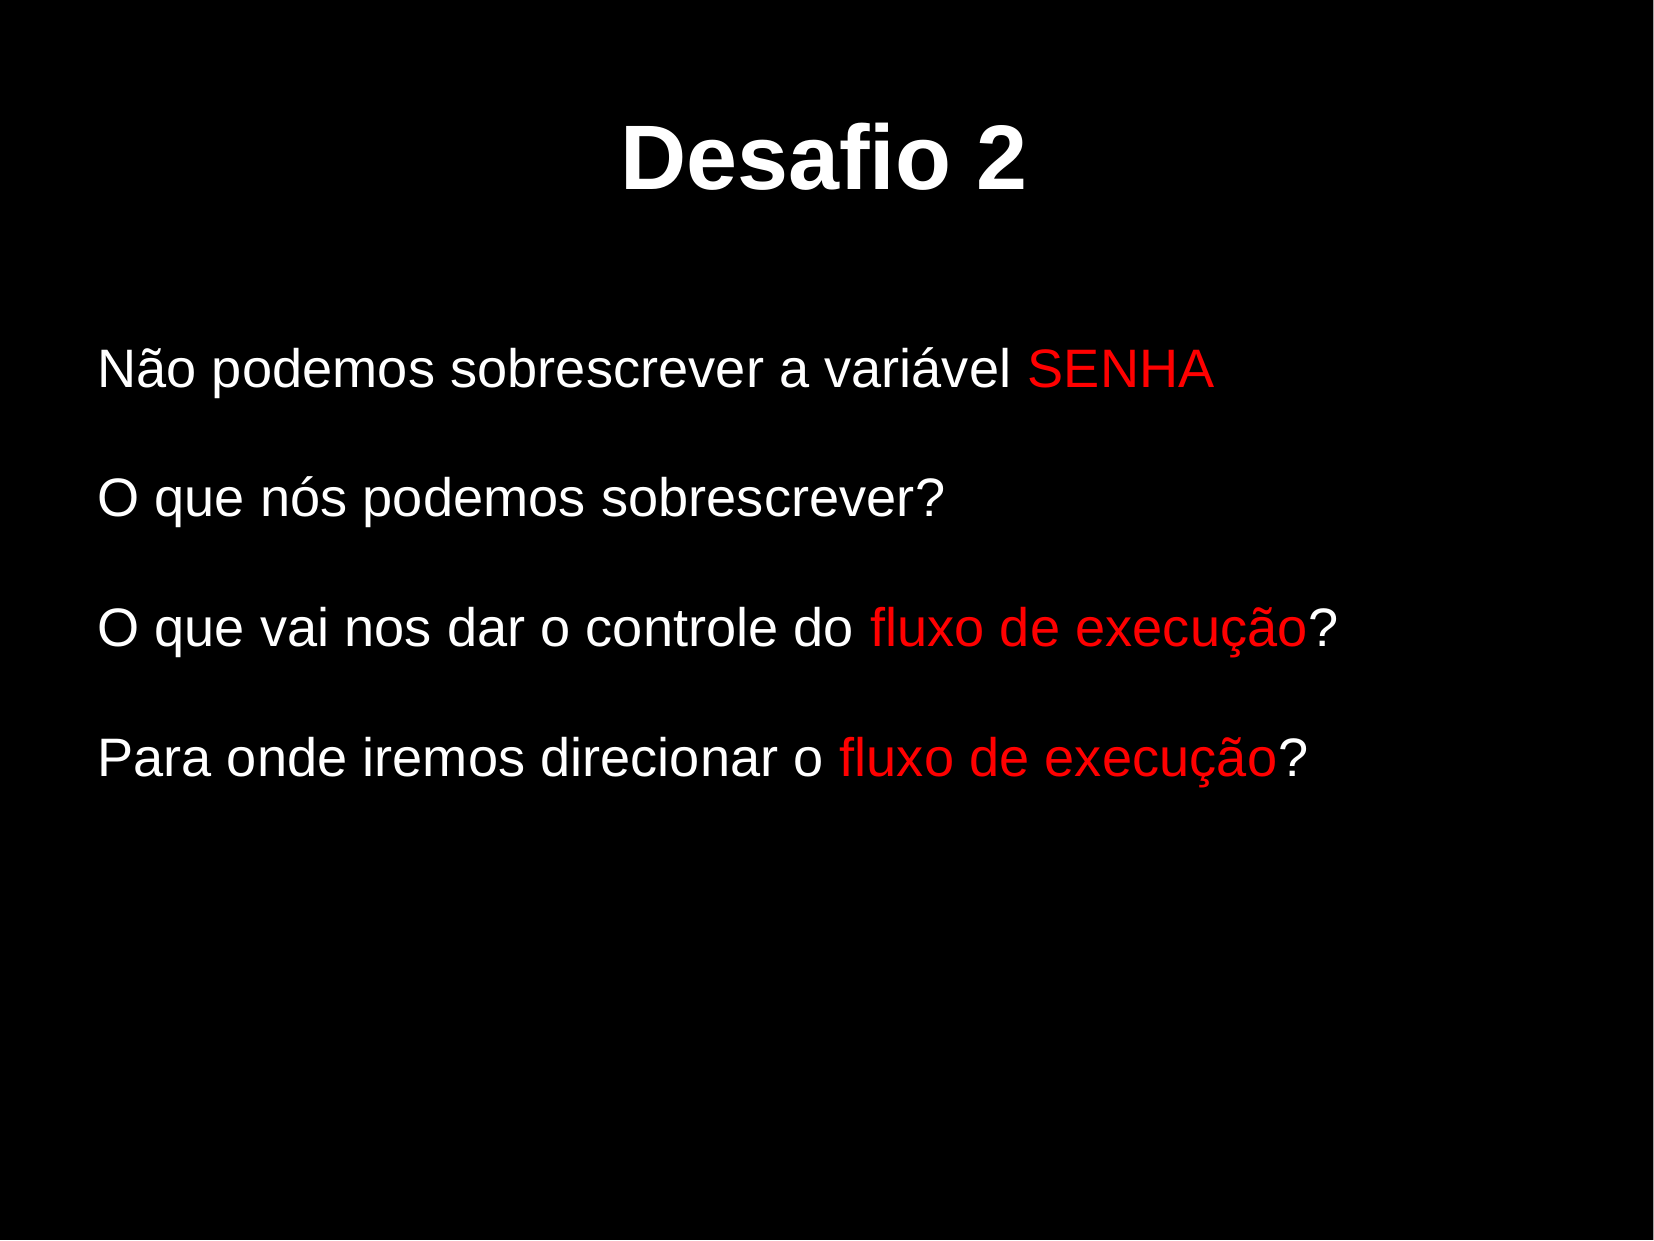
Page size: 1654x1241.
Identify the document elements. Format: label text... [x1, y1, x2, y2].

text_box Desafio 2 [82, 23, 1566, 283]
text_box Não podemos sobrescrever a variável SENHA O que nós podemos sobrescrever? O que vai nos dar o controle do fluxo de execução? Para onde iremos direcionar o fluxo de execução? [82, 325, 1567, 1203]
